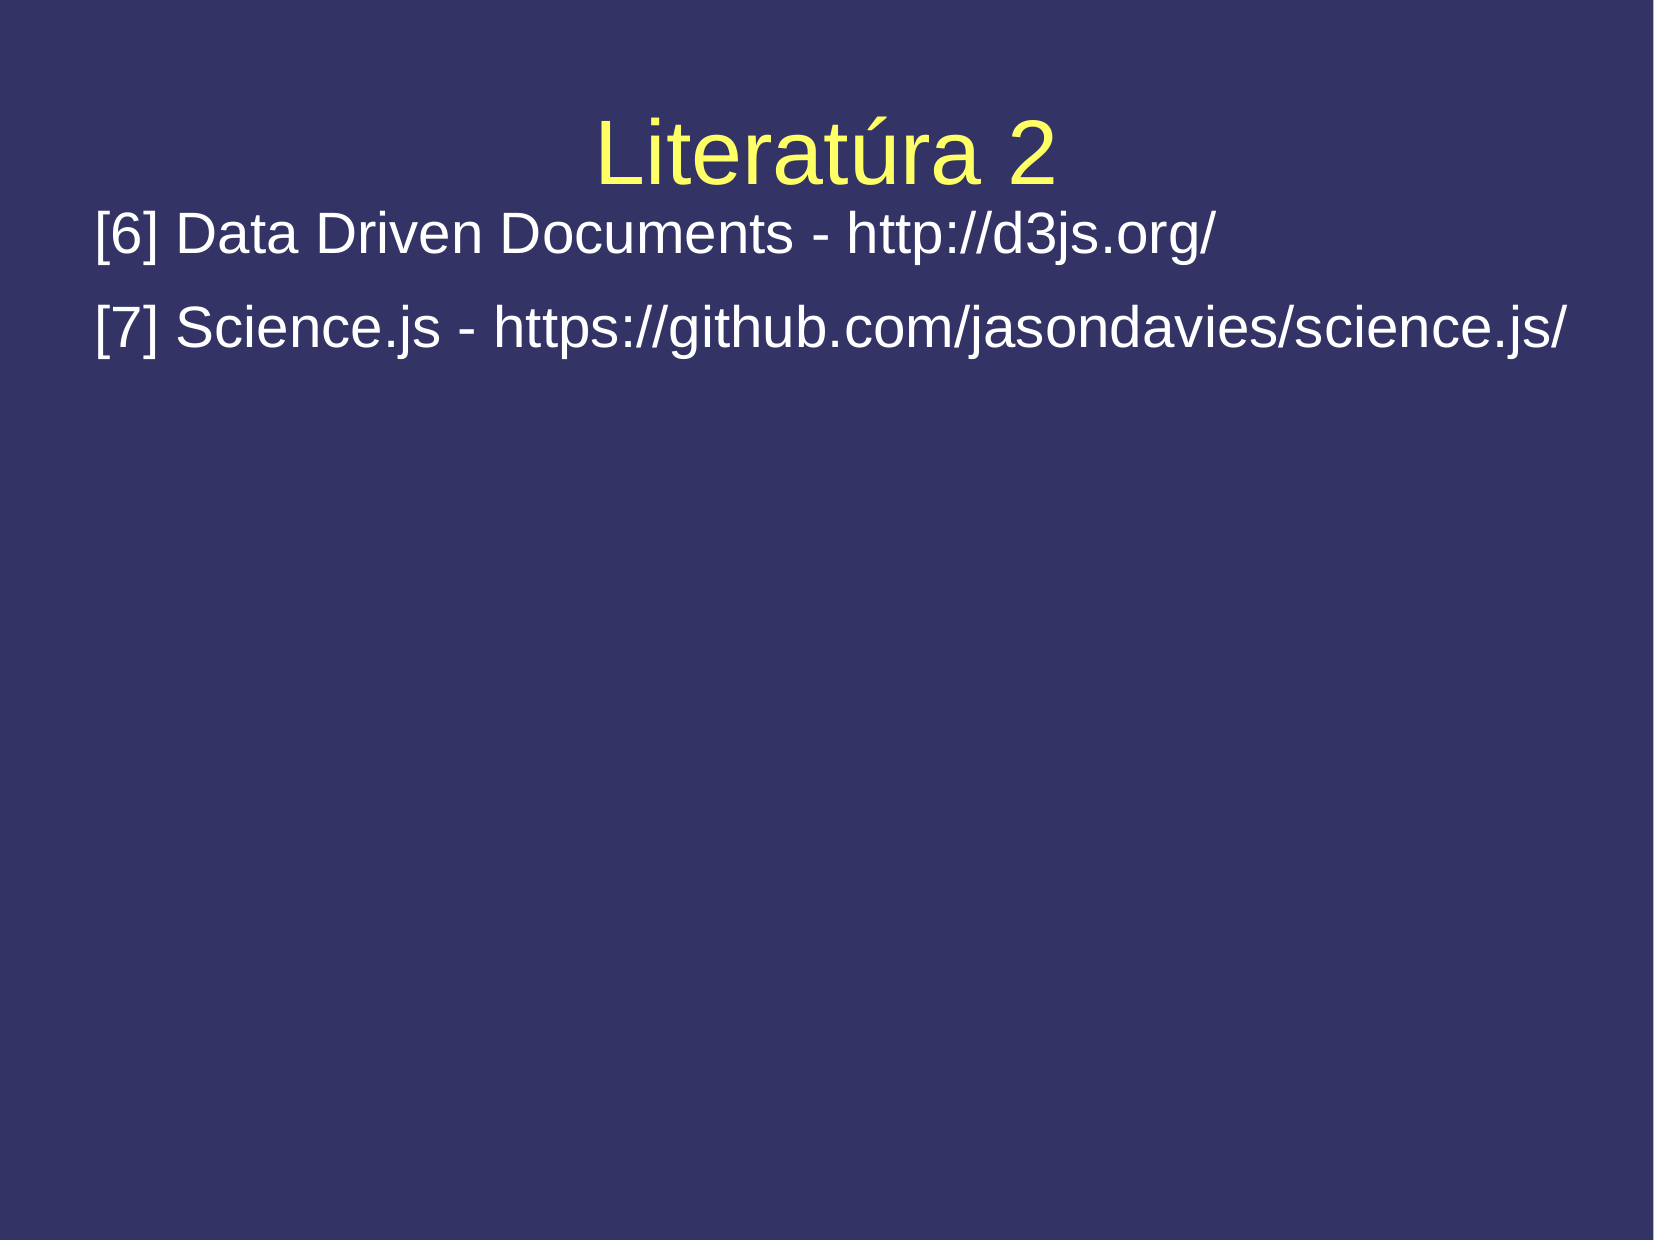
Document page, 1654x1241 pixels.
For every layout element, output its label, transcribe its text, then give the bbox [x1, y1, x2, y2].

list [6] Data Driven Documents - http://d3js.org/ [7] Science.js - https://github.com/jasondavies/science.js/ [23, 200, 1595, 1199]
title Literatúra 2 [82, 49, 1571, 200]
